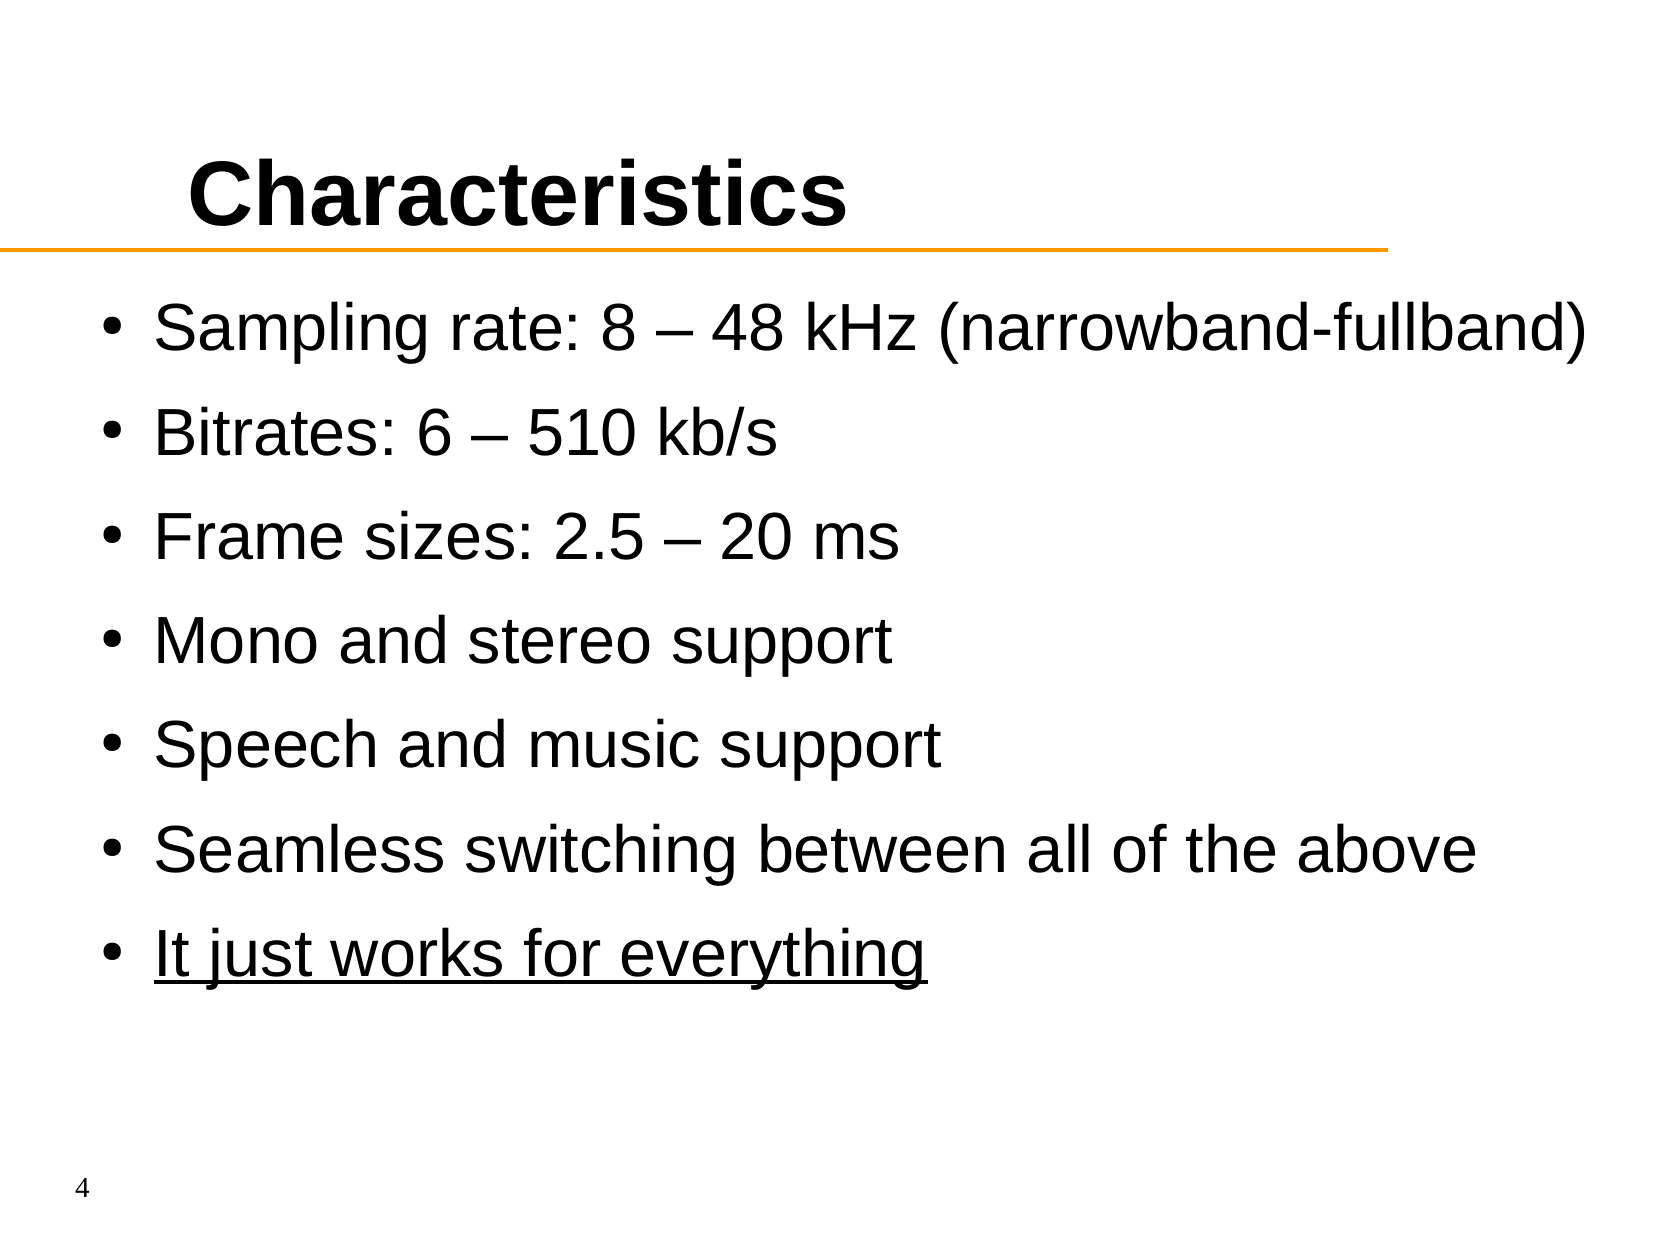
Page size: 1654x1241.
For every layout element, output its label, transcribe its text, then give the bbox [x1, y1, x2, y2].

list Sampling rate: 8 – 48 kHz (narrowband-fullband) Bitrates: 6 – 510 kb/s Frame sizes: 2.5 – 20 ms Mono and stereo support Speech and music support Seamless switching between all of the above It just works for everything [82, 290, 1613, 1094]
title Characteristics [187, 52, 1571, 245]
